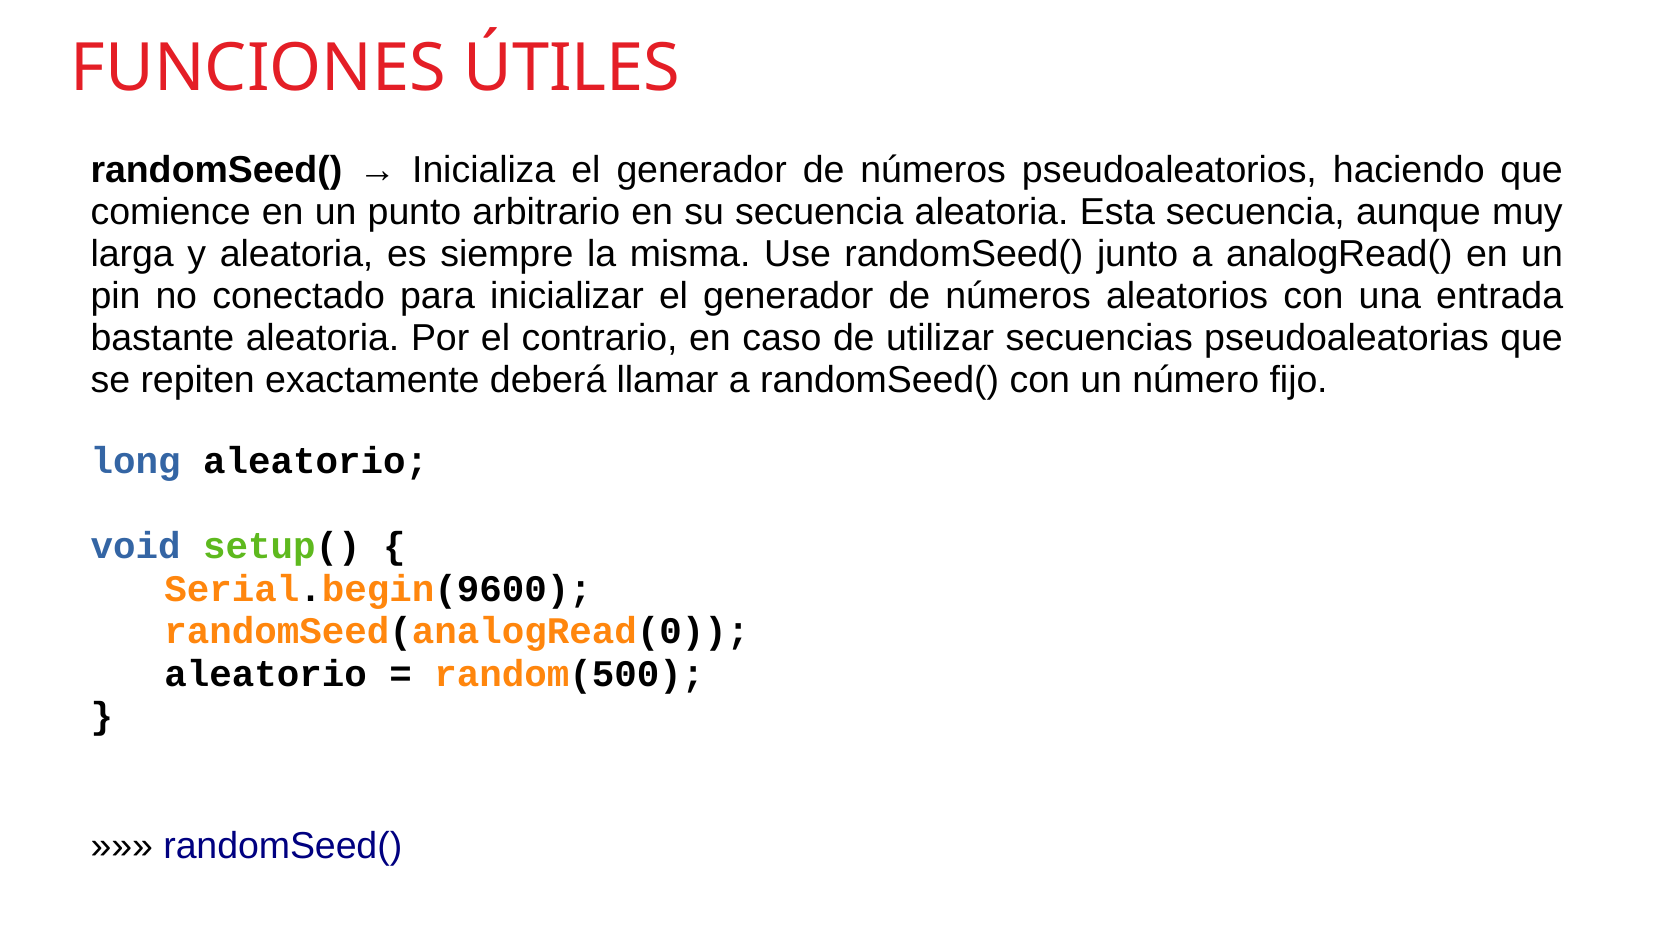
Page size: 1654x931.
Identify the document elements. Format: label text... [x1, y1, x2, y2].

text_box randomSeed() → Inicializa el generador de números pseudoaleatorios, haciendo que comience en un punto arbitrario en su secuencia aleatoria. Esta secuencia, aunque muy larga y aleatoria, es siempre la misma. Use randomSeed() junto a analogRead() en un pin no conectado para inicializar el generador de números aleatorios con una entrada bastante aleatoria. Por el contrario, en caso de utilizar secuencias pseudoaleatorias que se repiten exactamente deberá llamar a randomSeed() con un número fijo. long aleatorio; void setup() { Serial.begin(9600); randomSeed(analogRead(0)); aleatorio = random(500); } »»» randomSeed() [75, 141, 1578, 874]
title FUNCIONES ÚTILES [70, 11, 1347, 118]
